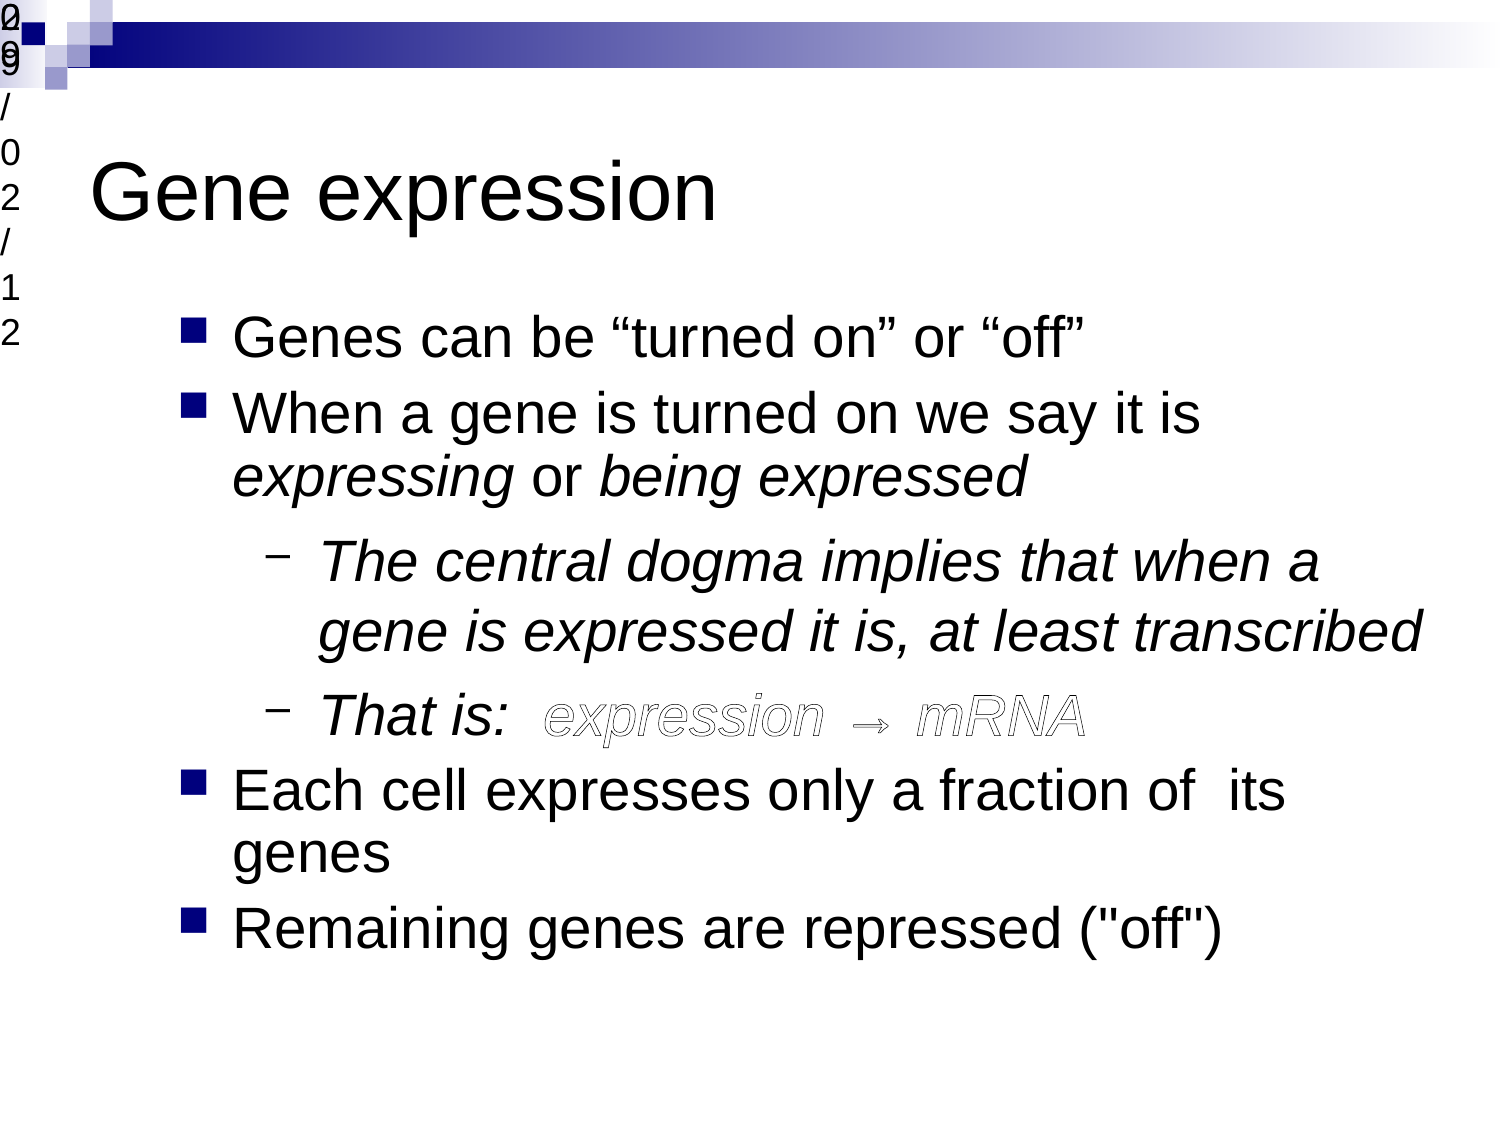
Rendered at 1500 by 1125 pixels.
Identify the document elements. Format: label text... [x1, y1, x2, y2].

list Genes can be “turned on” or “off” When a gene is turned on we say it is expressing or being expressed The central dogma implies that when a gene is expressed it is, at least transcribed That is: expression → mRNA Each cell expresses only a fraction of its genes Remaining genes are repressed ("off") [162, 299, 1459, 975]
title Gene expression [75, 75, 1425, 300]
